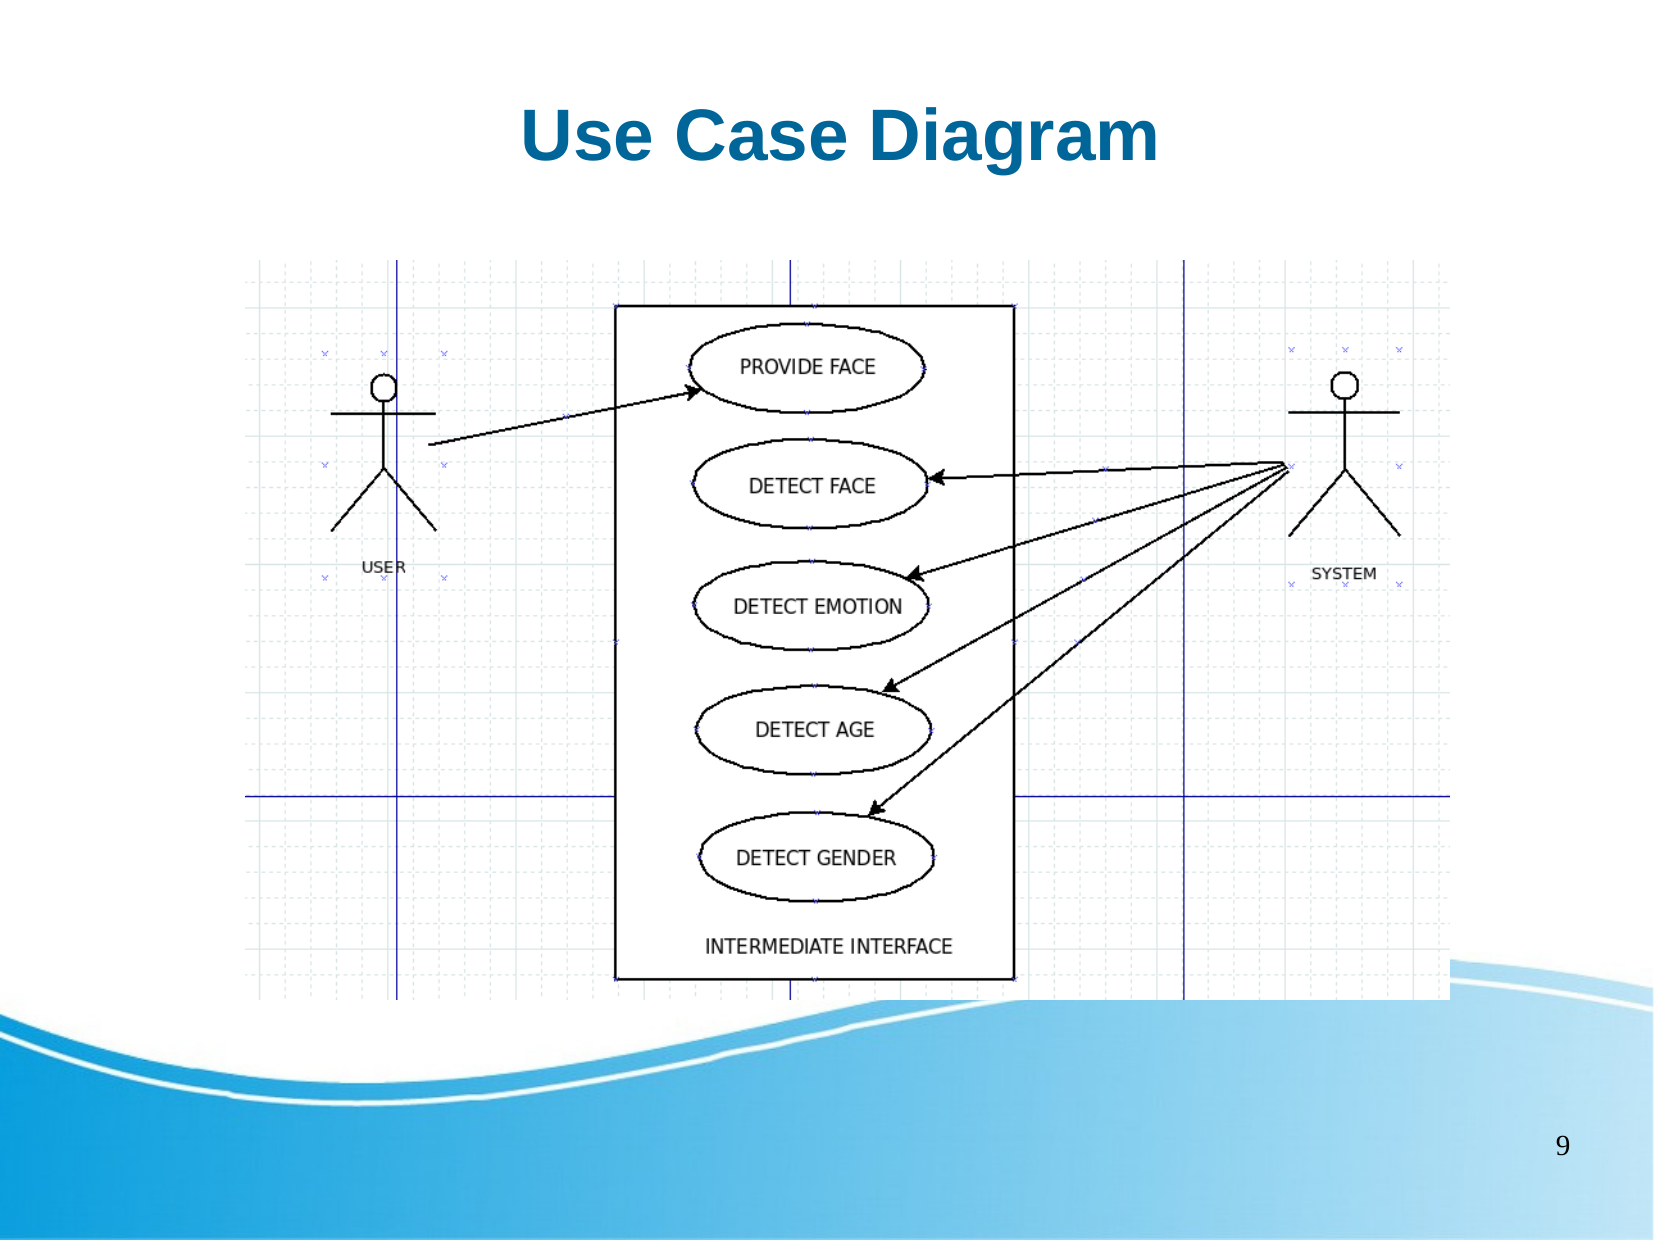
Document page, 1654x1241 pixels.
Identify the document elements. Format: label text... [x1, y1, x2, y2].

picture [0, 260, 1654, 1240]
list Use Case Diagram [82, 94, 1571, 178]
